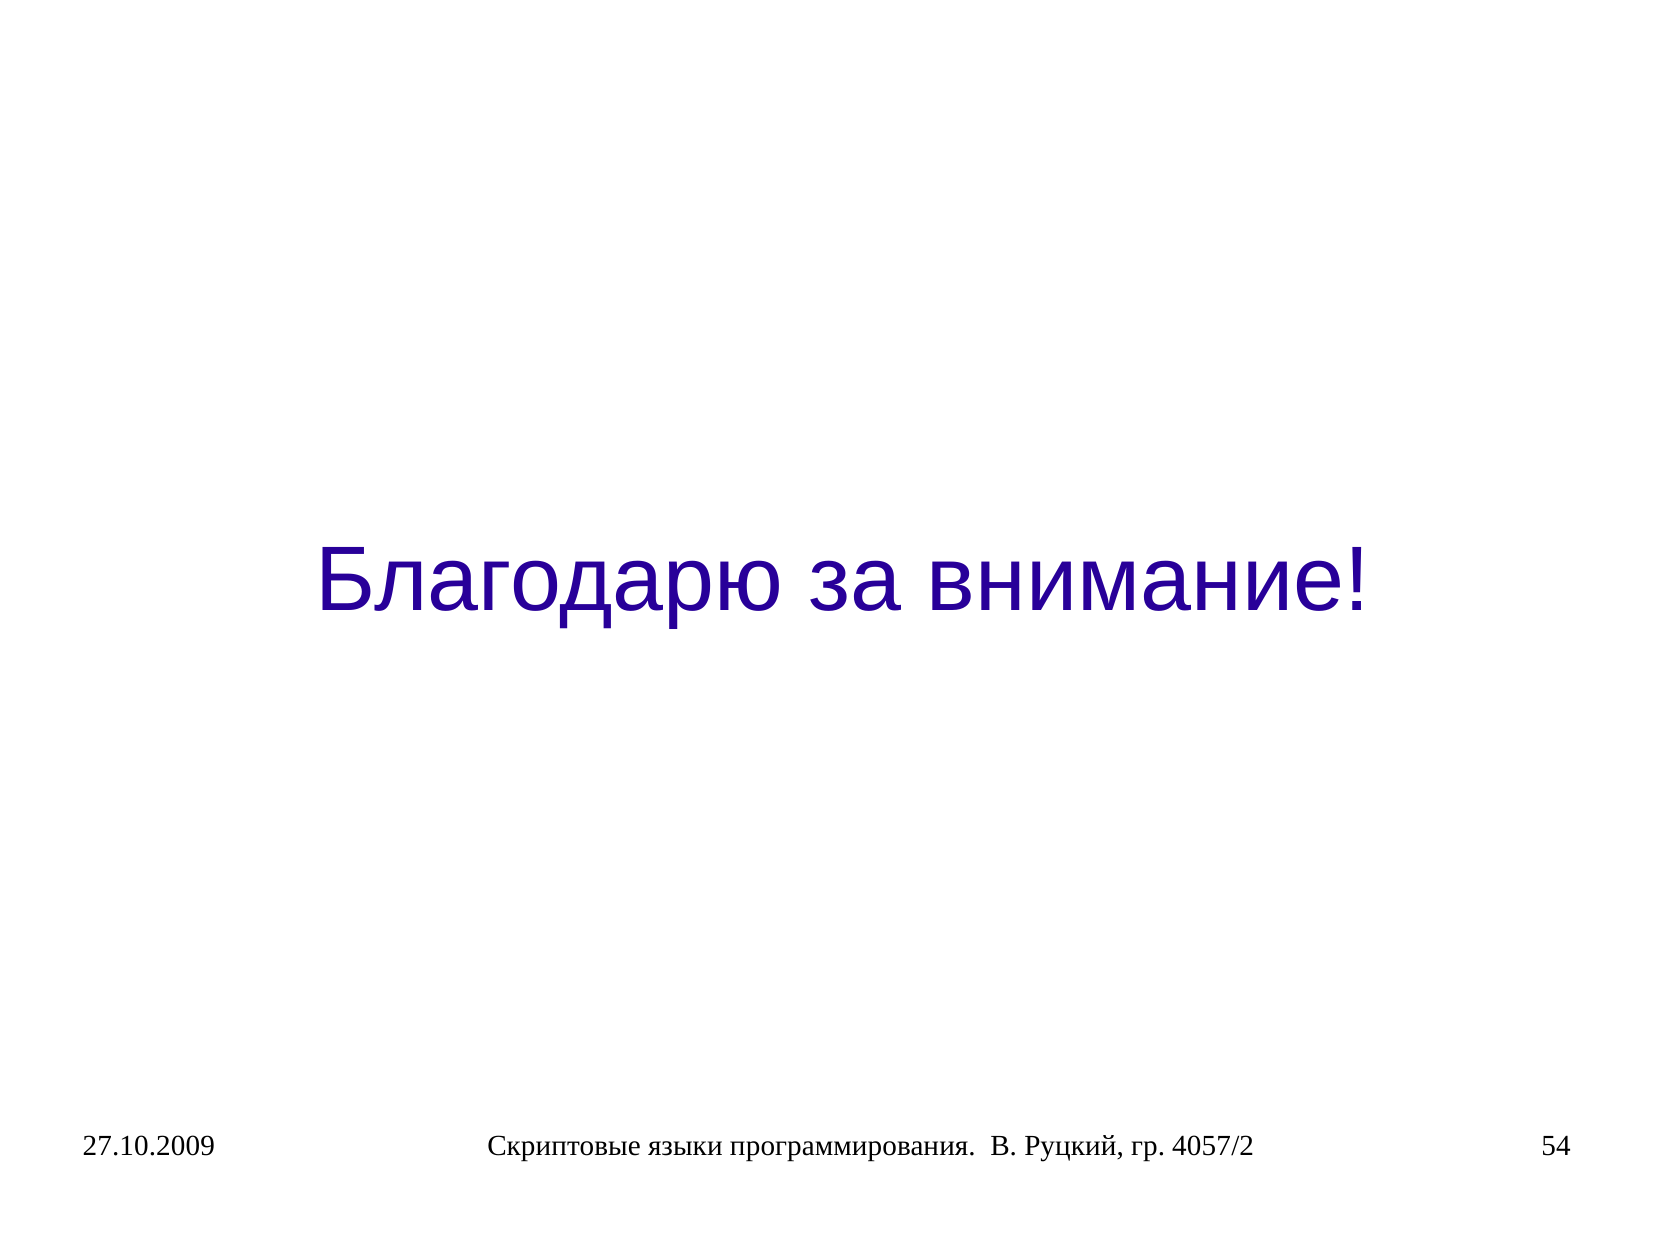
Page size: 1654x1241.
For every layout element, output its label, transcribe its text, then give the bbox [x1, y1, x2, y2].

subtitle Благодарю за внимание! [82, 49, 1571, 1109]
